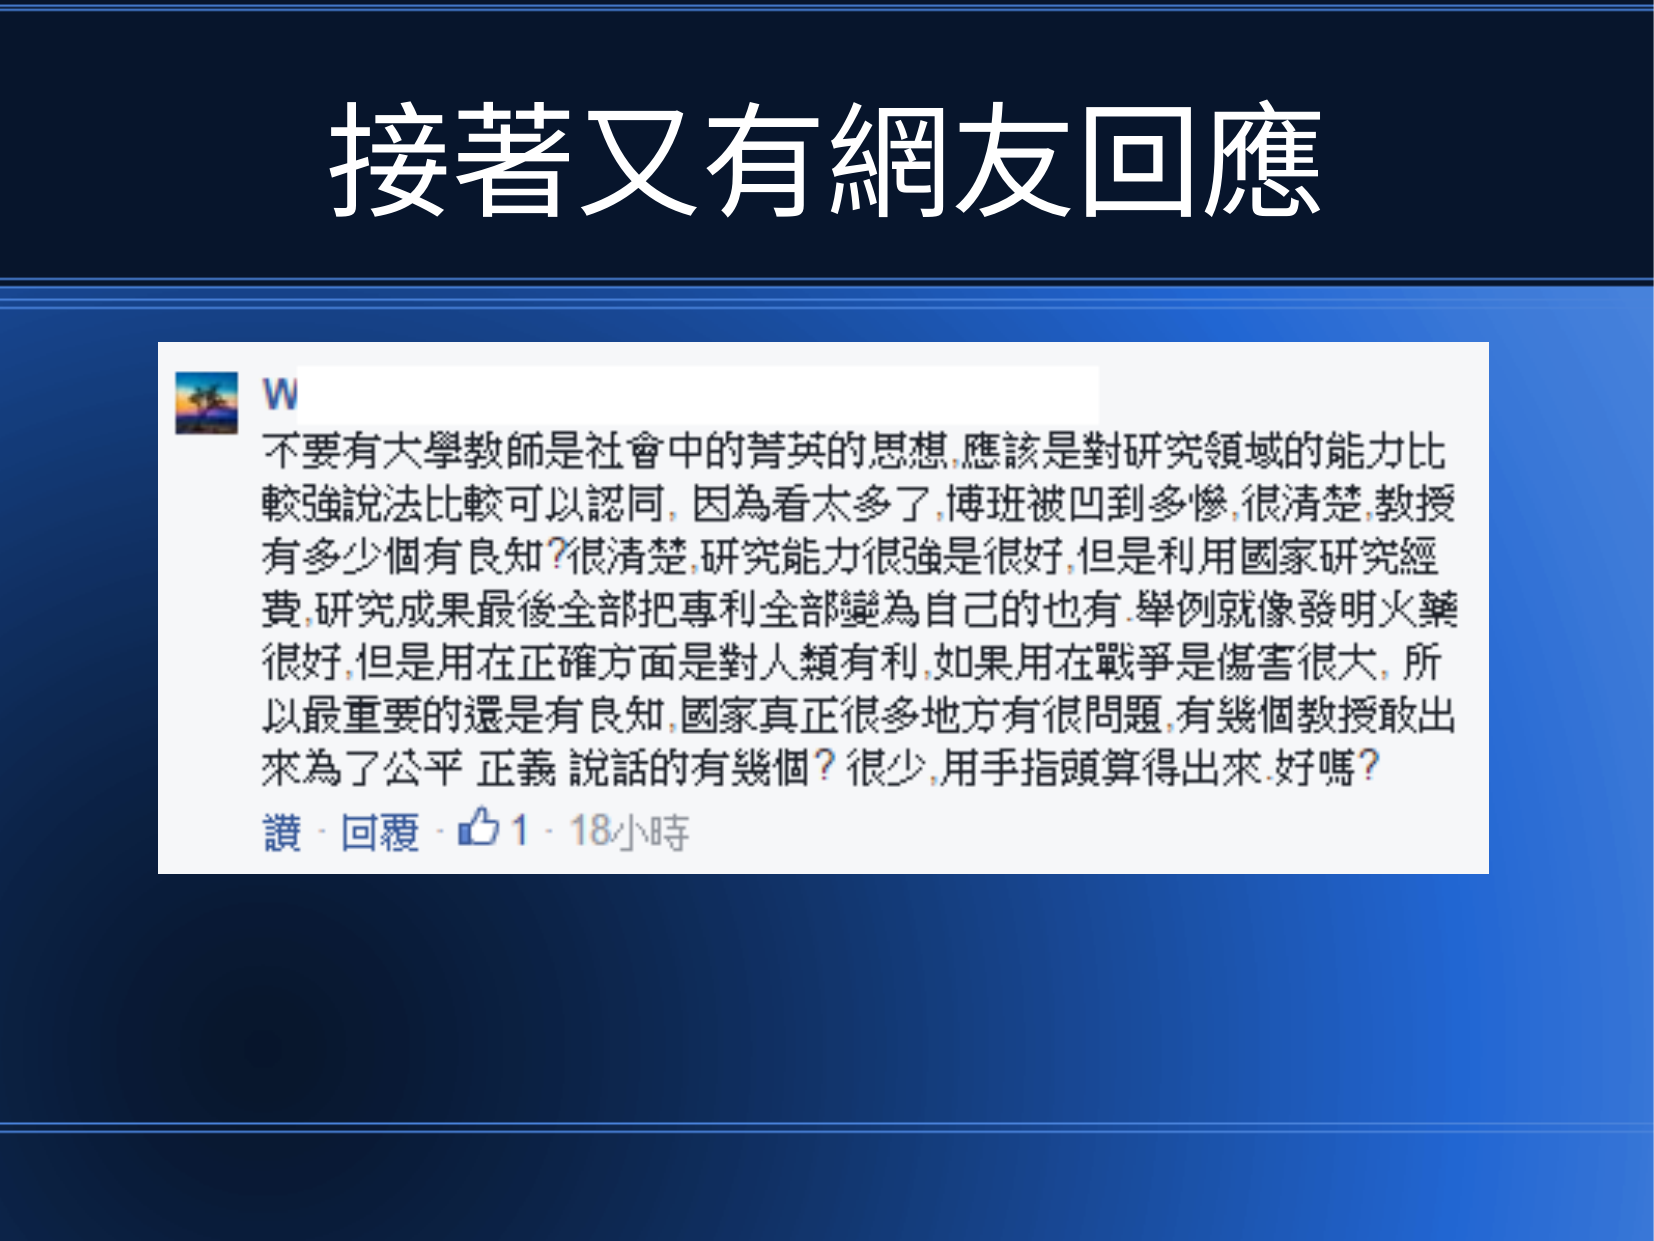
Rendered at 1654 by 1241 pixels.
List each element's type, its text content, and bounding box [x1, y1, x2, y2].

picture [0, 0, 1654, 1241]
title 接著又有網友回應 [82, 49, 1571, 257]
